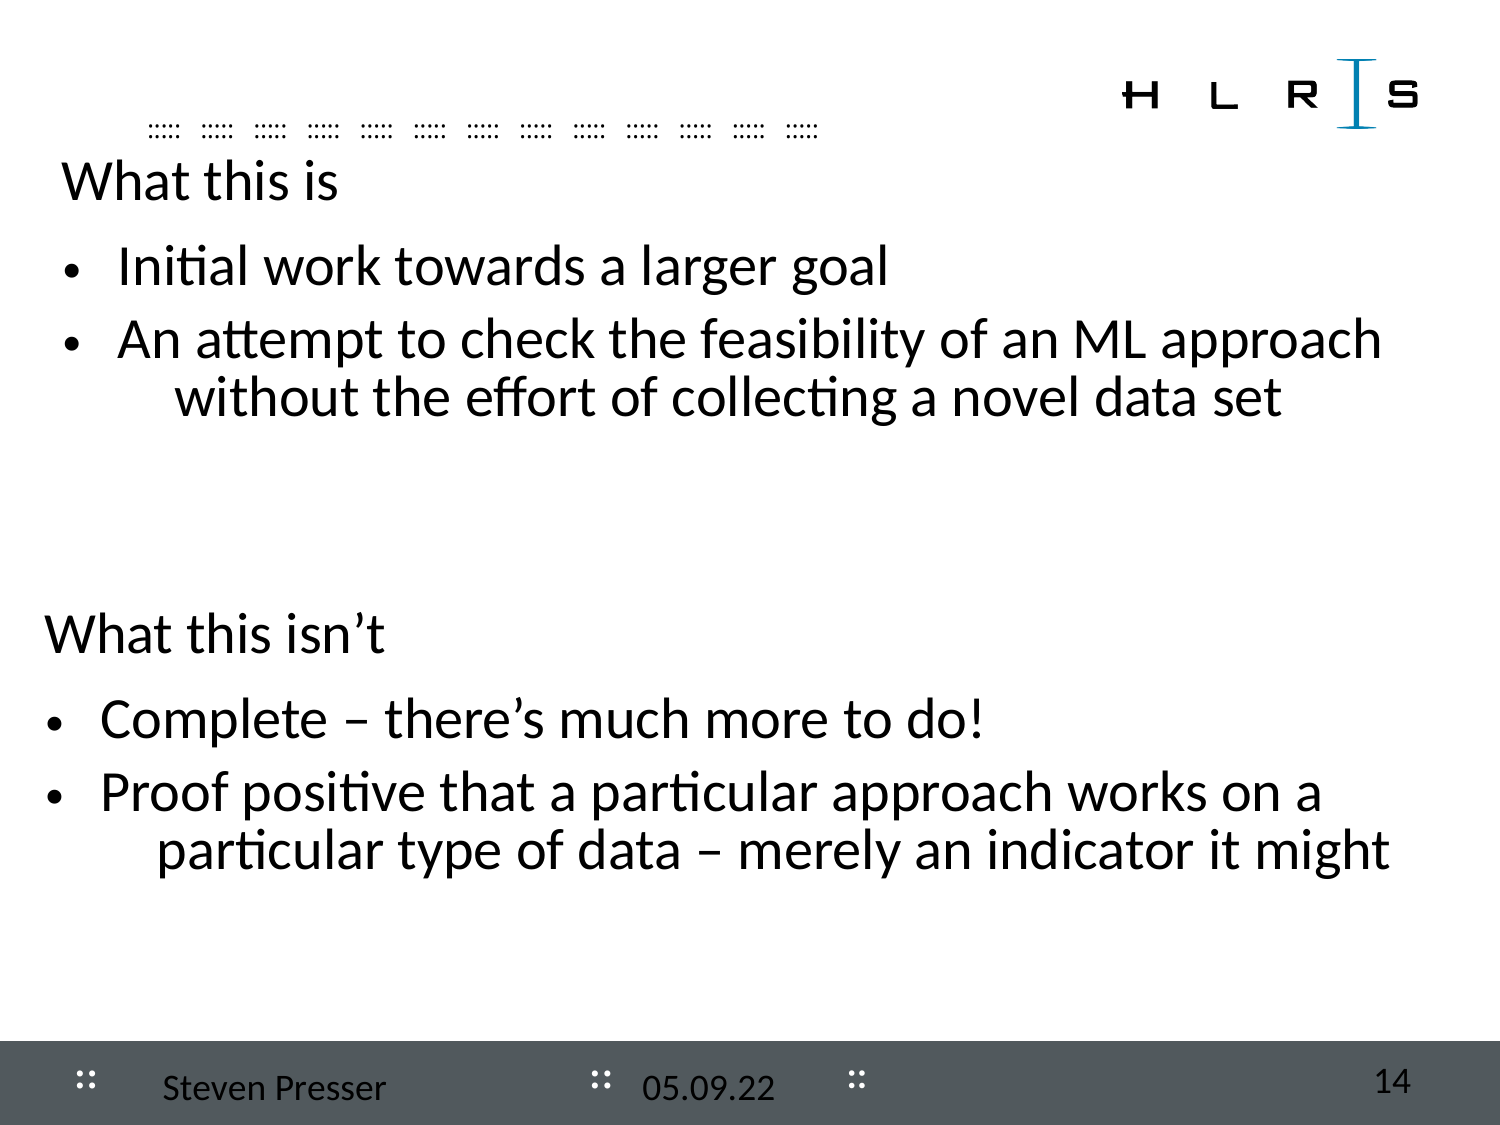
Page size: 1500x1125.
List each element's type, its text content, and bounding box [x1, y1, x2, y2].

title What this isn’t [29, 561, 1446, 686]
list Initial work towards a larger goal An attempt to check the feasibility of an ML approach without the effort of collecting a novel data set [46, 234, 1464, 977]
title What this is [46, 108, 1464, 234]
list Complete – there’s much more to do! Proof positive that a particular approach works on a particular type of data – merely an indicator it might [29, 686, 1446, 1125]
picture [1122, 59, 1353, 108]
picture [1360, 59, 1418, 108]
